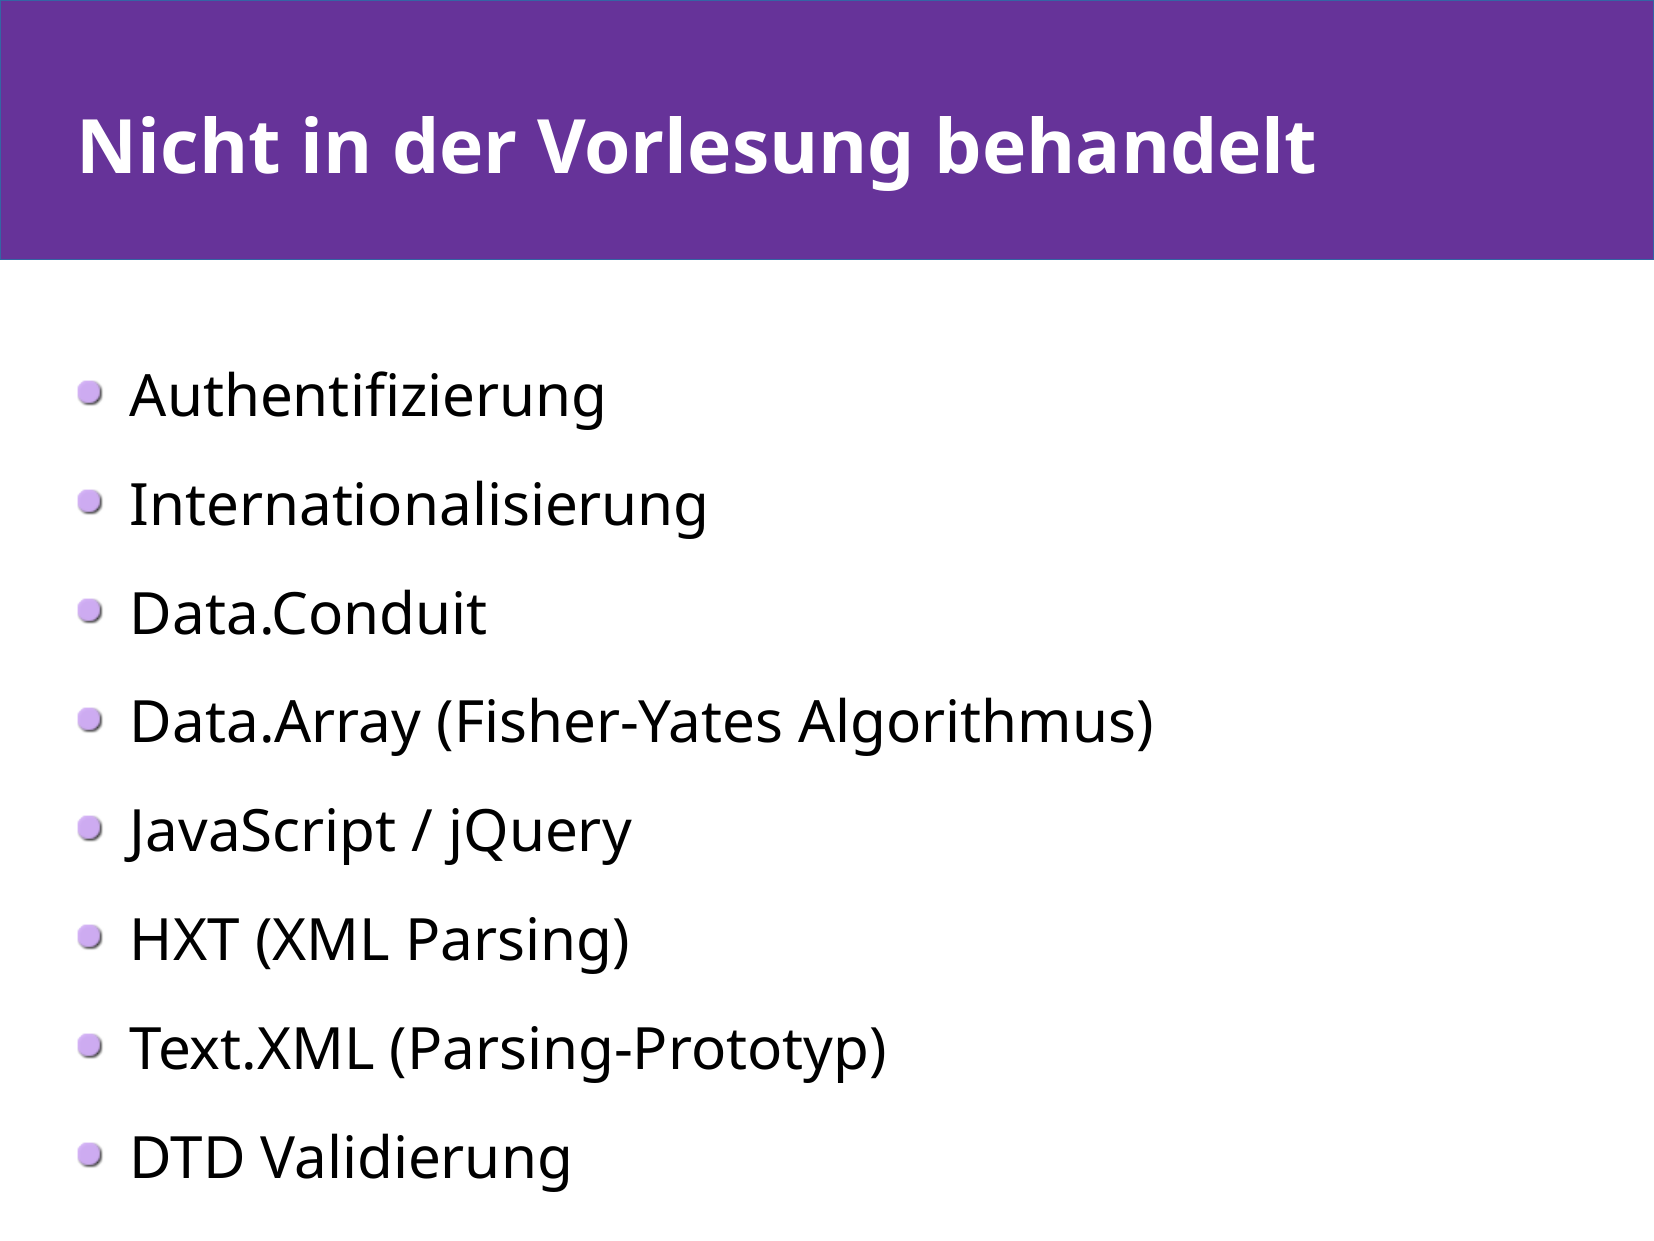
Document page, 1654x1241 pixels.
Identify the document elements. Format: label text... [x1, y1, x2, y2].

text_box [0, 0, 1654, 260]
list Authentifizierung Internationalisierung Data.Conduit Data.Array (Fisher-Yates Algorithmus) JavaScript / jQuery HXT (XML Parsing) Text.XML (Parsing-Prototyp) DTD Validierung [59, 354, 1630, 1205]
title Nicht in der Vorlesung behandelt [76, 40, 1565, 249]
